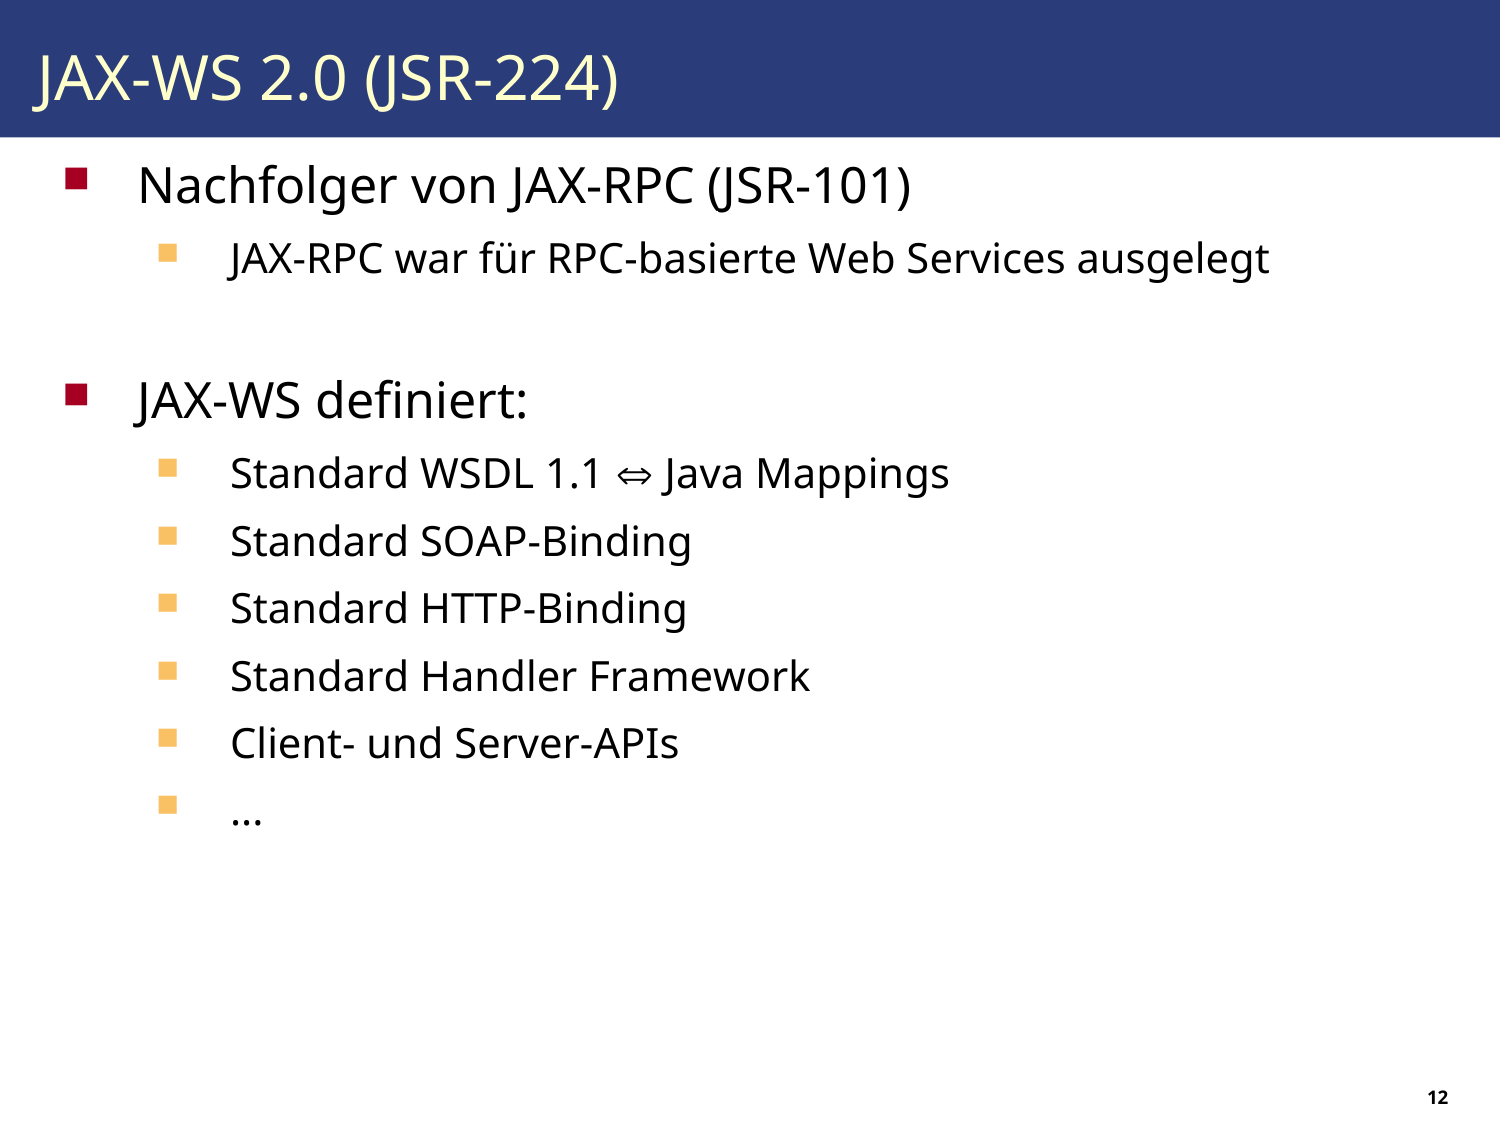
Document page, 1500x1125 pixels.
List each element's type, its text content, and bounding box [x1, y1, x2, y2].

list Nachfolger von JAX-RPC (JSR-101)‏ JAX-RPC war für RPC-basierte Web Services ausgelegt JAX-WS definiert: Standard WSDL 1.1 ⇔ Java Mappings Standard SOAP-Binding Standard HTTP-Binding Standard Handler Framework Client- und Server-APIs ... [62, 158, 1449, 1072]
text_box JAX-WS 2.0 (JSR-224)‏ [37, 0, 1476, 158]
text_box 12 [1412, 1077, 1500, 1117]
